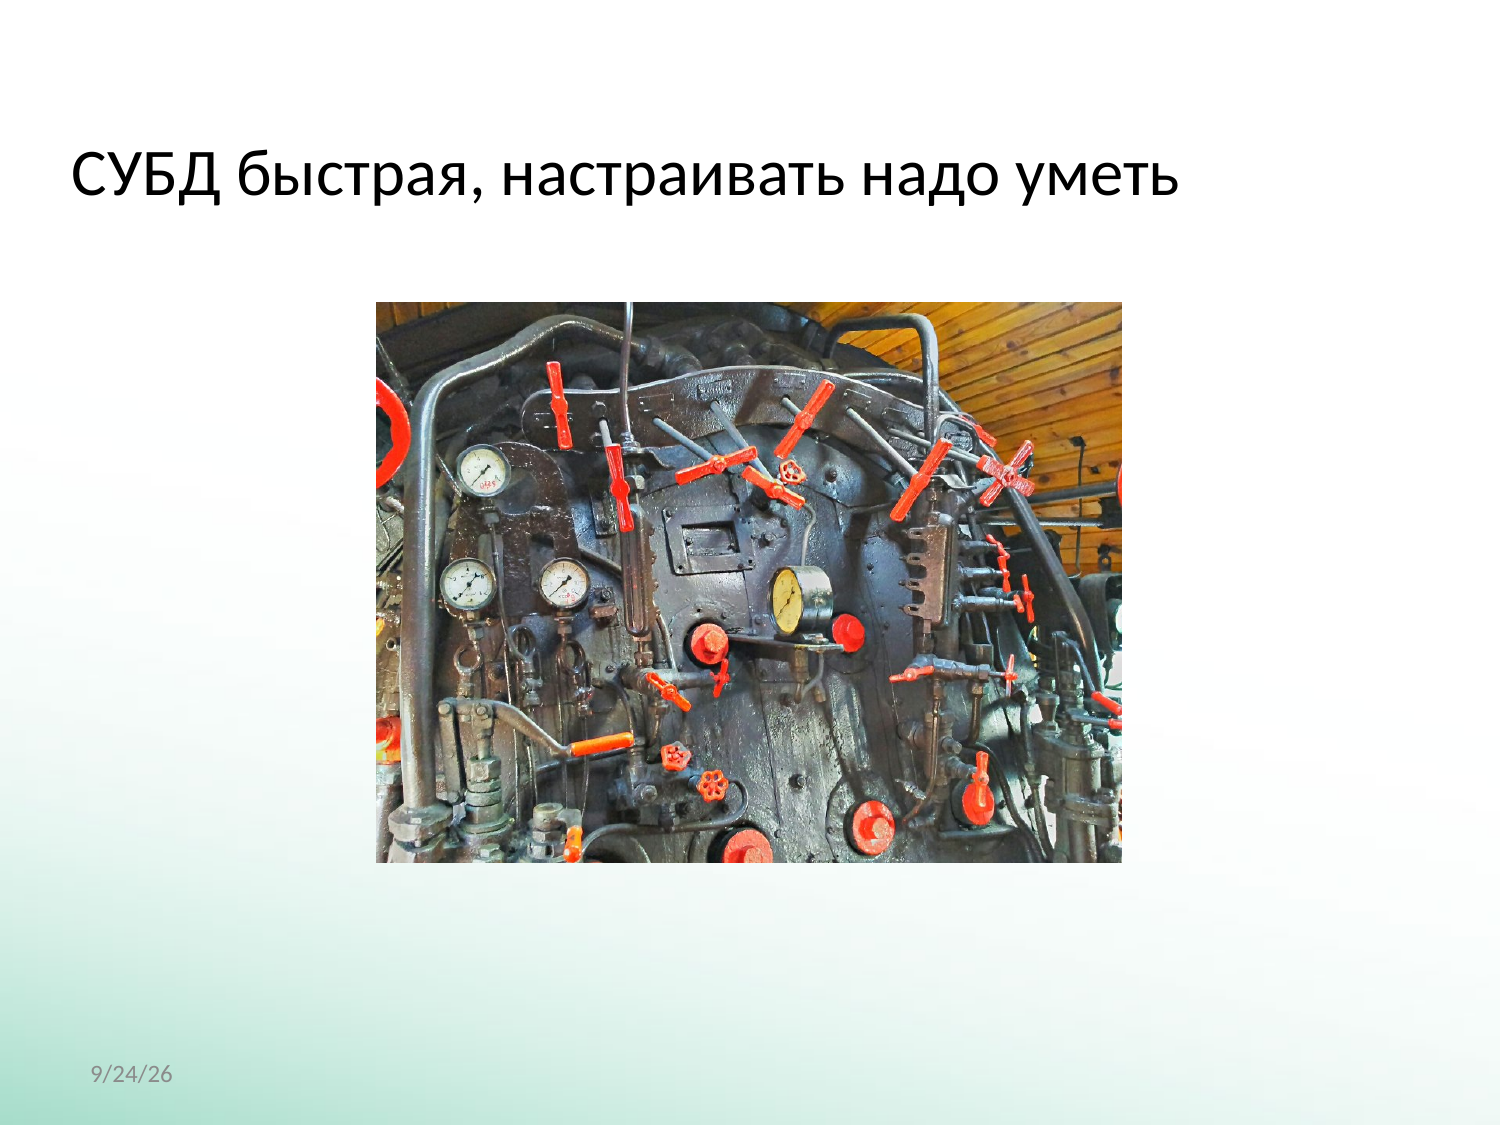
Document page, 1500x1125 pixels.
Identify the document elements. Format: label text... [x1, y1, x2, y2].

picture [0, 0, 1500, 1125]
title СУБД быстрая, настраивать надо уметь [71, 100, 1422, 257]
